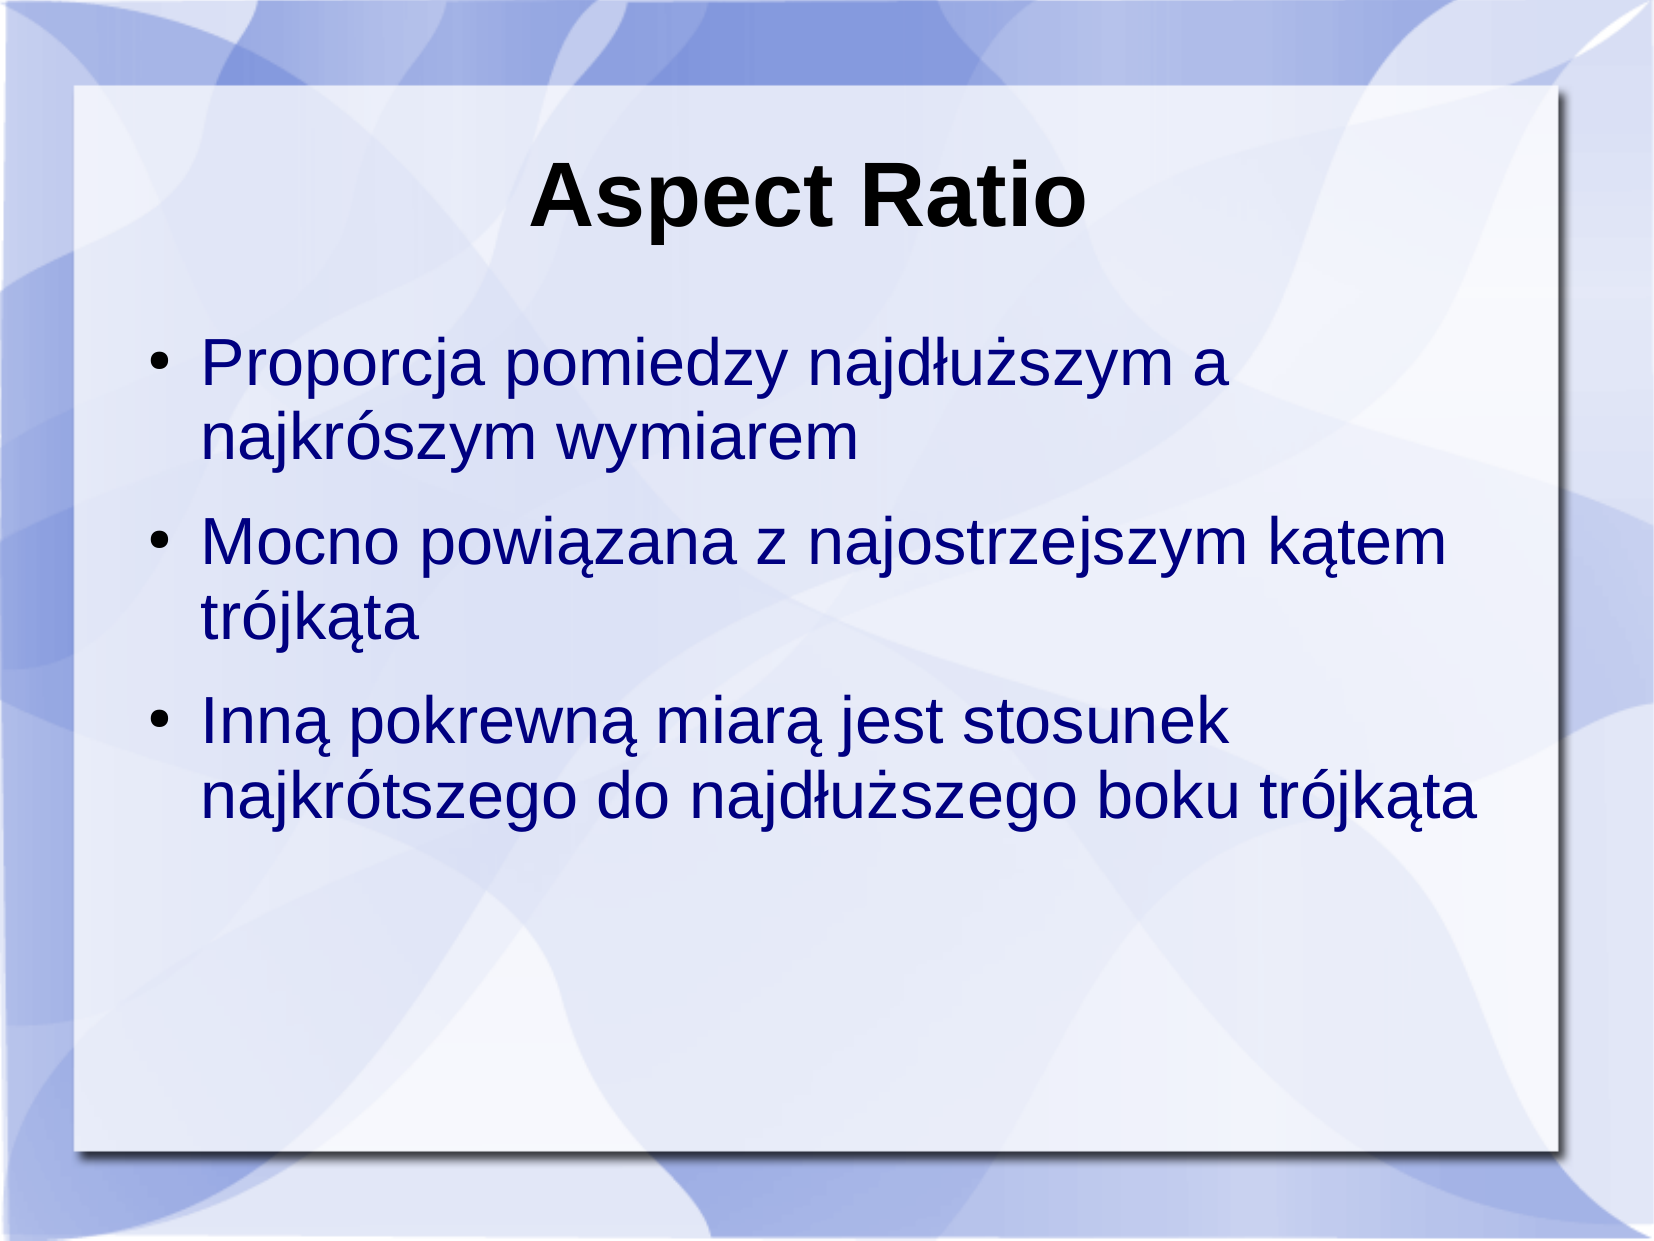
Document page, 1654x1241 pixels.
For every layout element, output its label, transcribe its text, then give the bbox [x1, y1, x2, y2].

list Proporcja pomiedzy najdłuższym a najkrószym wymiarem Mocno powiązana z najostrzejszym kątem trójkąta Inną pokrewną miarą jest stosunek najkrótszego do najdłuższego boku trójkąta [129, 324, 1489, 975]
title Aspect Ratio [82, 90, 1536, 298]
picture [0, 0, 1654, 1241]
